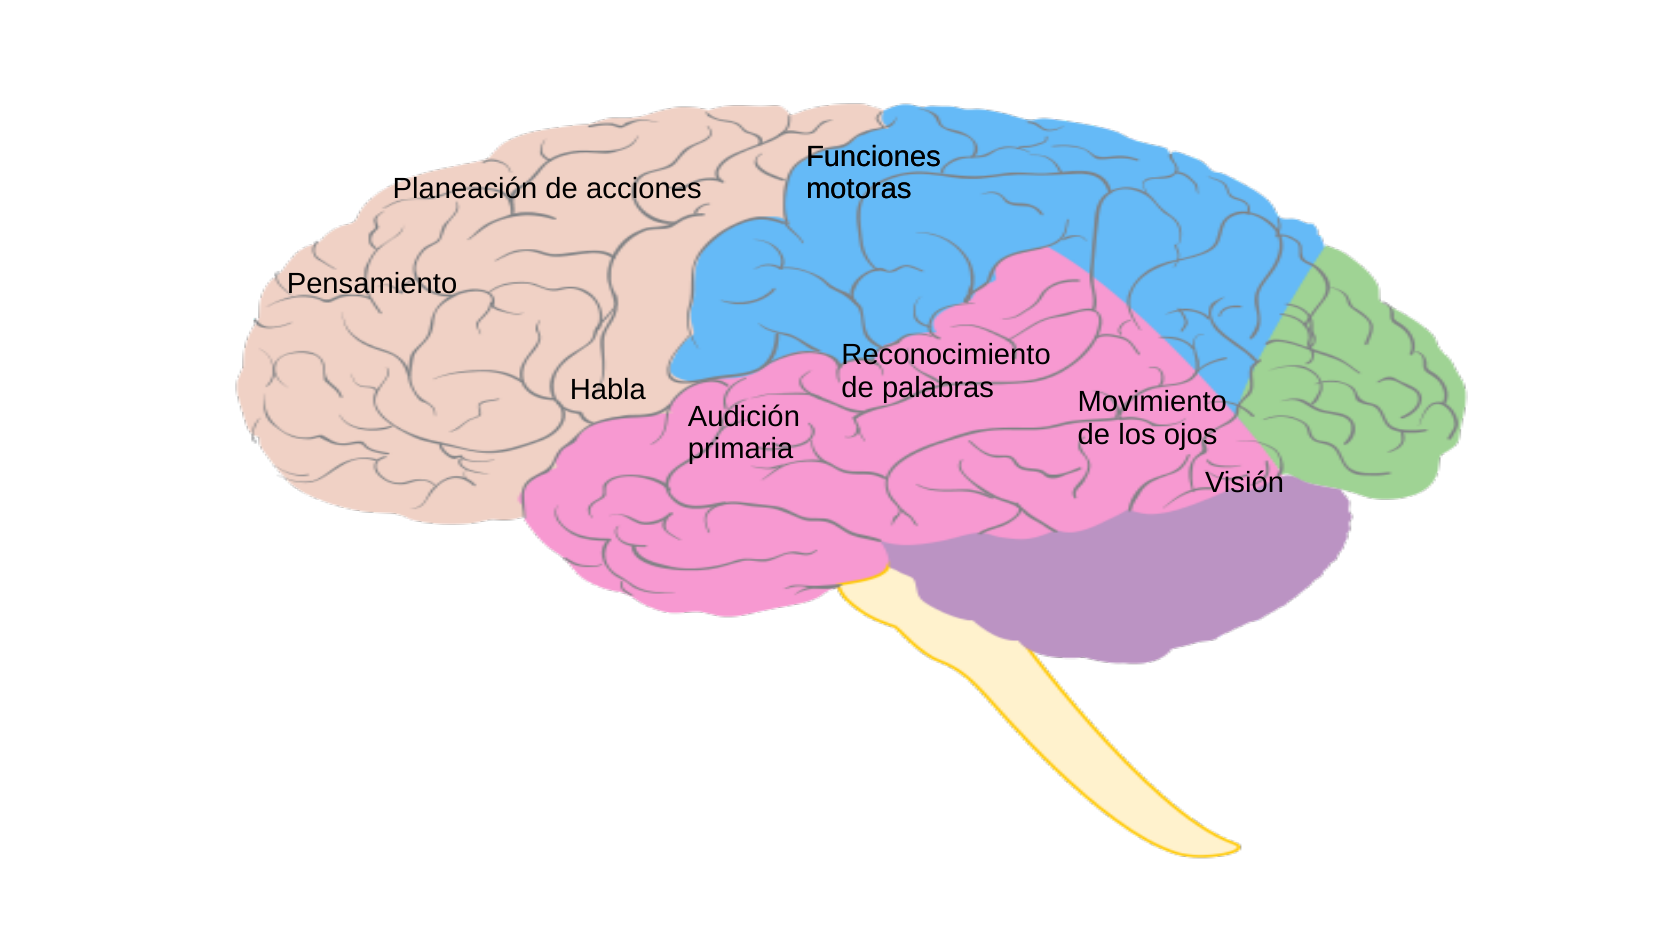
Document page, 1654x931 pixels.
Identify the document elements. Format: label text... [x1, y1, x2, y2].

picture [106, 7, 1571, 910]
text_box Planeación de acciones [377, 165, 718, 213]
text_box Habla [555, 365, 662, 414]
text_box Pensamiento [272, 259, 473, 308]
text_box Funciones motoras [791, 132, 957, 213]
text_box Audición primaria [673, 392, 839, 473]
text_box Movimiento de los ojos [1062, 377, 1251, 459]
text_box Visión [1190, 458, 1300, 506]
text_box Reconocimiento de palabras [826, 330, 1075, 412]
